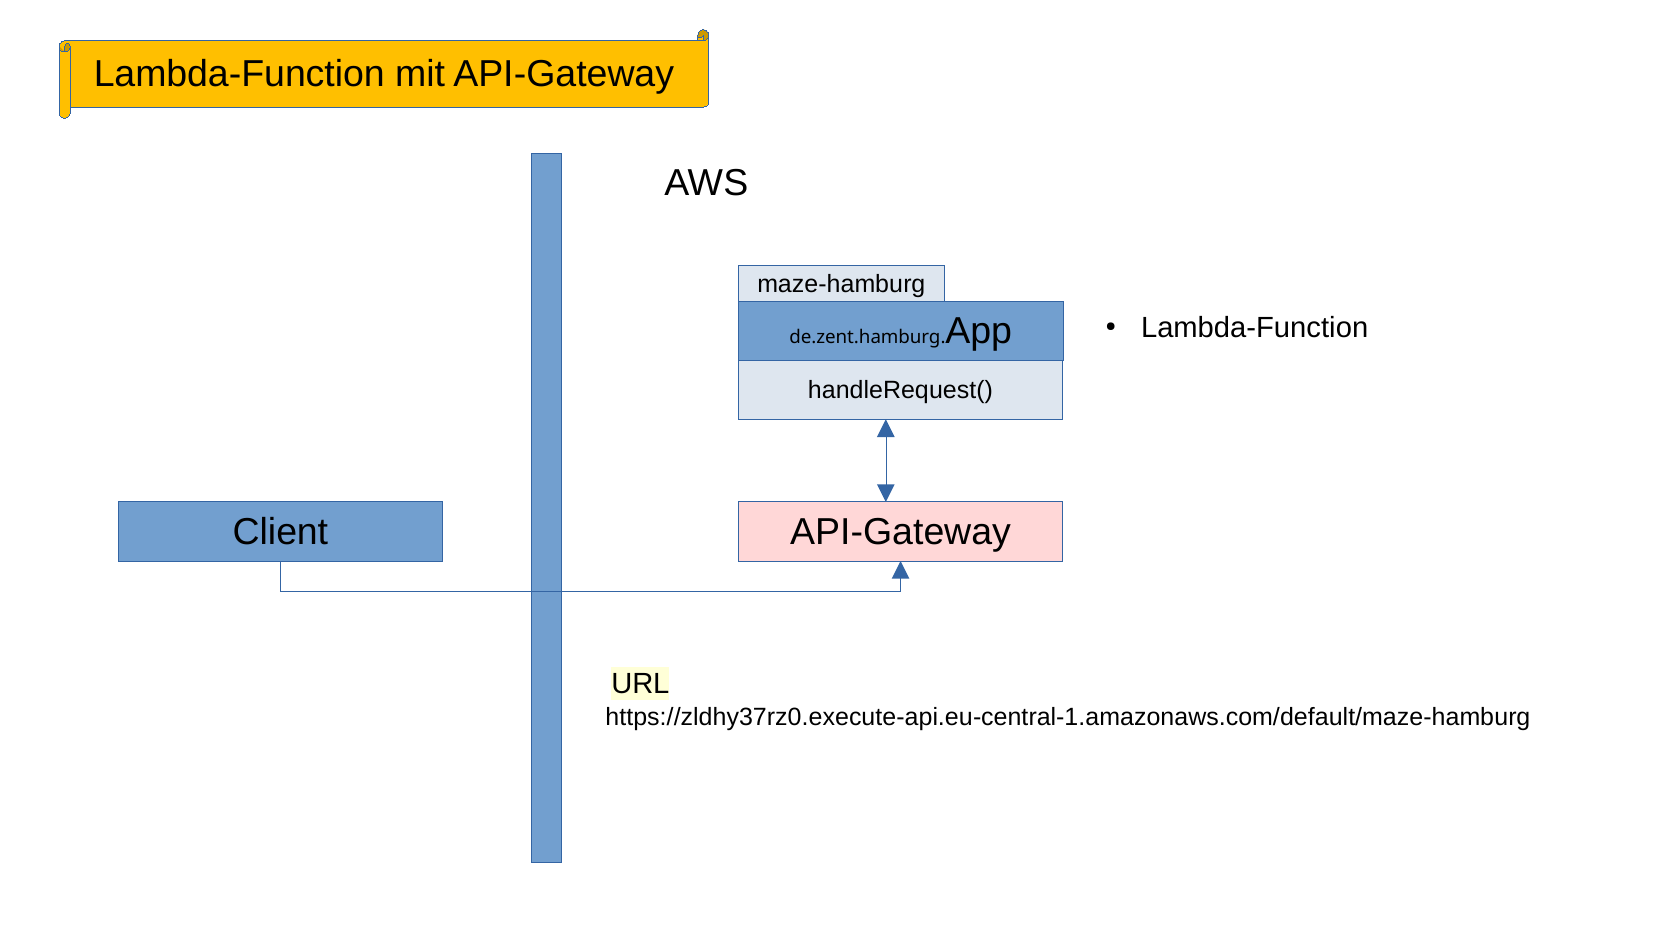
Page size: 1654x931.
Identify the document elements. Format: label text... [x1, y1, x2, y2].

text_box URL [596, 659, 703, 708]
text_box [531, 591, 562, 863]
text_box Client [118, 501, 443, 562]
text_box maze-hamburg [738, 265, 945, 302]
text_box de.zent.hamburg.App [738, 301, 1064, 361]
text_box Lambda-Function mit API-Gateway [59, 50, 71, 119]
text_box [531, 153, 562, 590]
text_box Lambda-Function [1090, 303, 1384, 352]
text_box API-Gateway [738, 501, 1063, 562]
text_box handleRequest() [738, 360, 1063, 420]
text_box AWS [649, 153, 764, 211]
text_box Lambda-Function mit API-Gateway [59, 37, 709, 108]
text_box https://zldhy37rz0.execute-api.eu-central-1.amazonaws.com/default/maze-hamburg [590, 695, 1587, 739]
